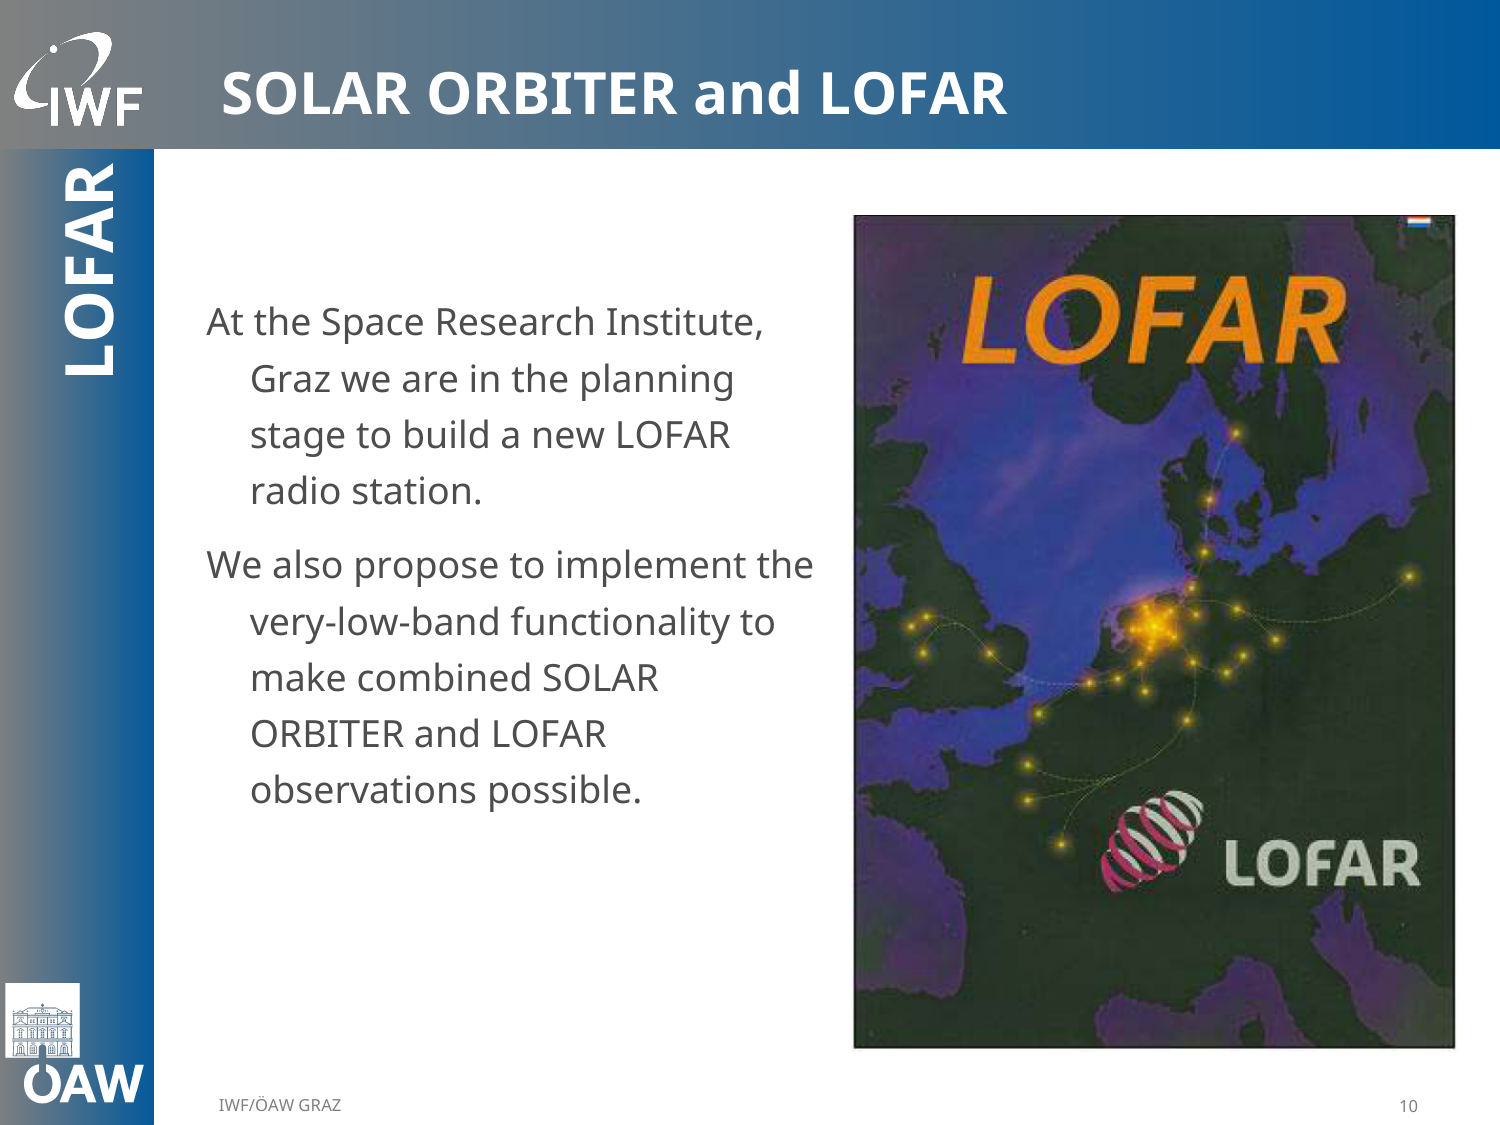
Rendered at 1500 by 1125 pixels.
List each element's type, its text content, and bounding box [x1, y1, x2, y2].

picture [8, 32, 154, 132]
picture [848, 215, 1460, 1052]
text_box LOFAR [29, 148, 154, 959]
title SOLAR ORBITER and LOFAR [206, 16, 1459, 176]
picture [5, 983, 154, 1105]
list At the Space Research Institute, Graz we are in the planning stage to build a new LOFAR radio station. We also propose to implement the very-low-band functionality to make combined SOLAR ORBITER and LOFAR observations possible. [206, 290, 818, 875]
